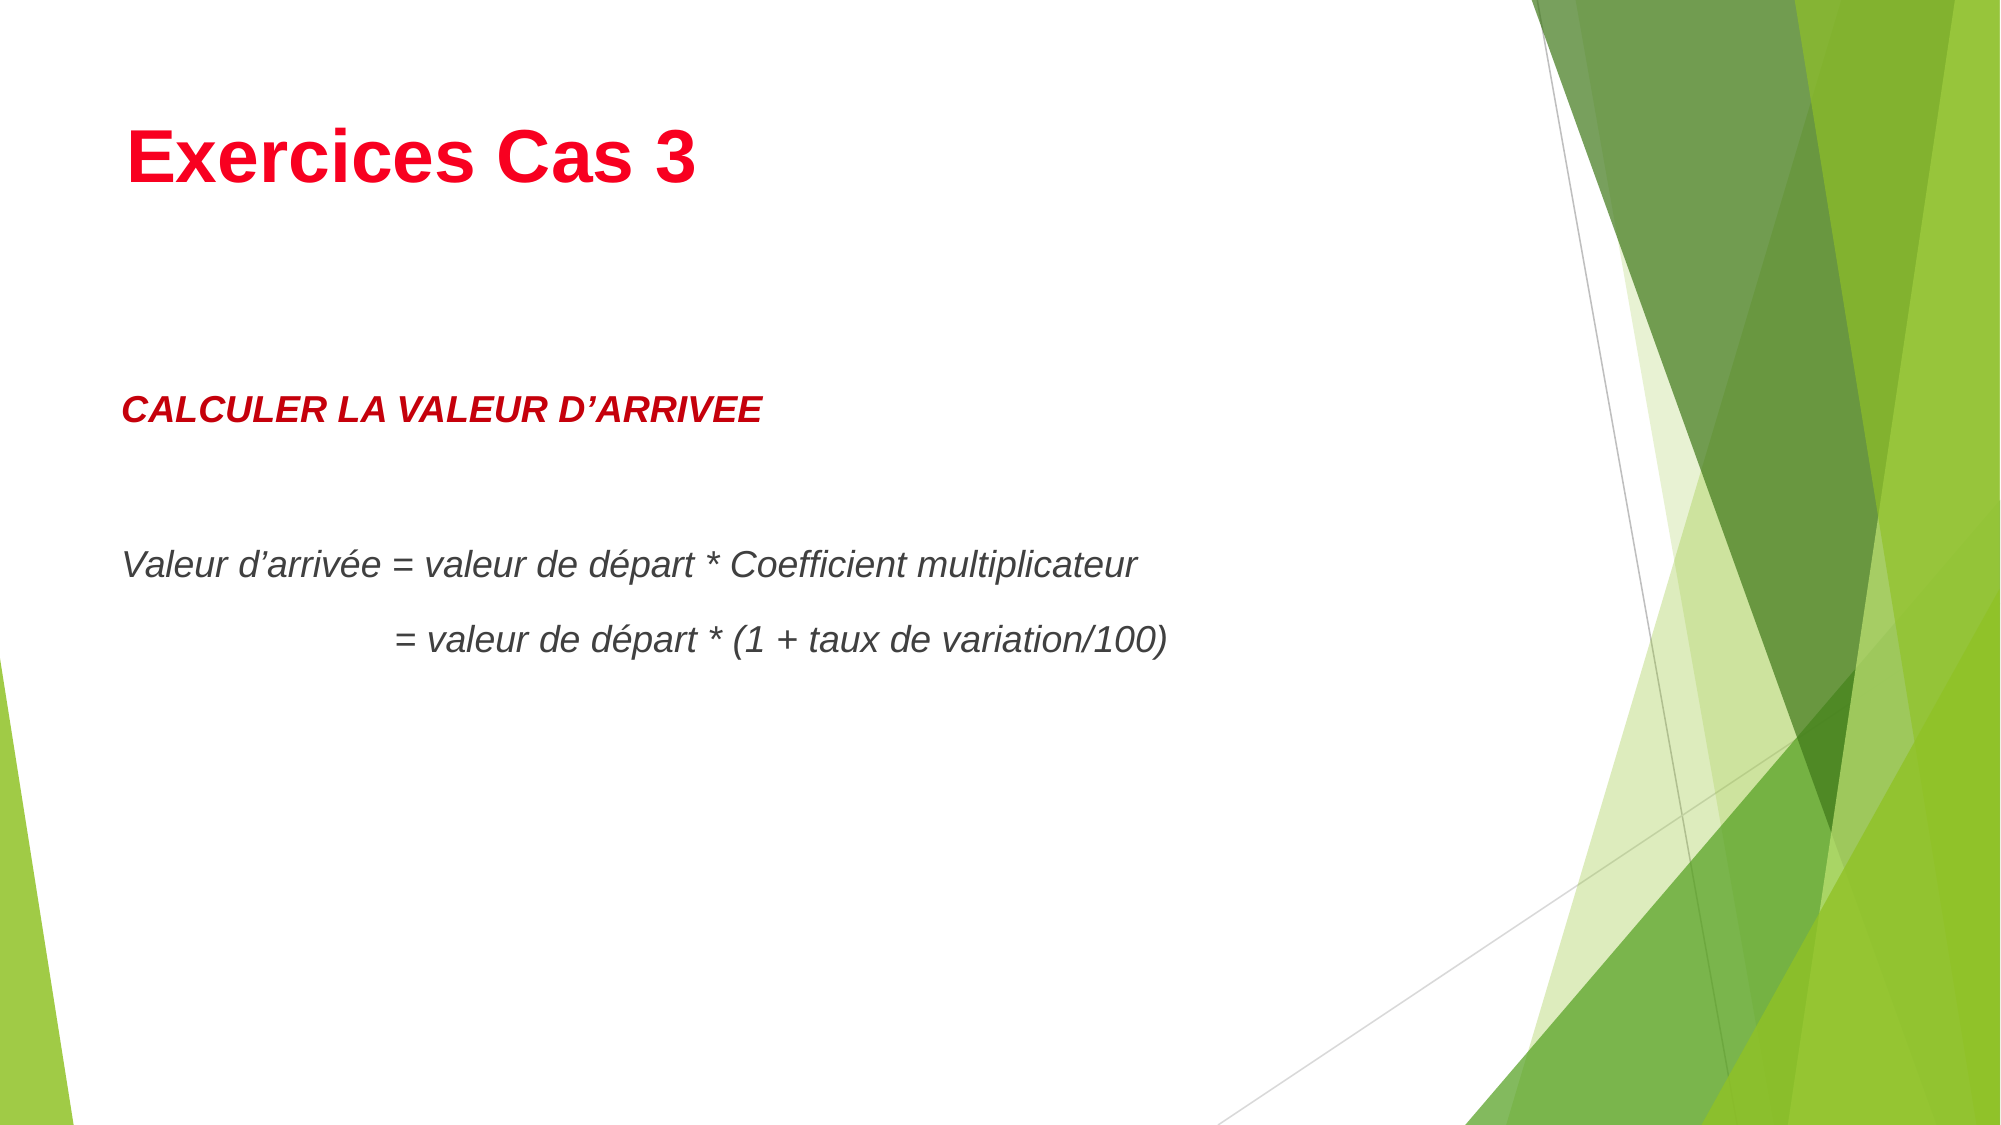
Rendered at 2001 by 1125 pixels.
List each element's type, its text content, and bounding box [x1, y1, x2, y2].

title Exercices Cas 3 [111, 99, 1522, 235]
list CALCULER LA VALEUR D’ARRIVEE Valeur d’arrivée = valeur de départ * Coefficient multiplicateur = valeur de départ * (1 + taux de variation/100) [106, 377, 1531, 733]
